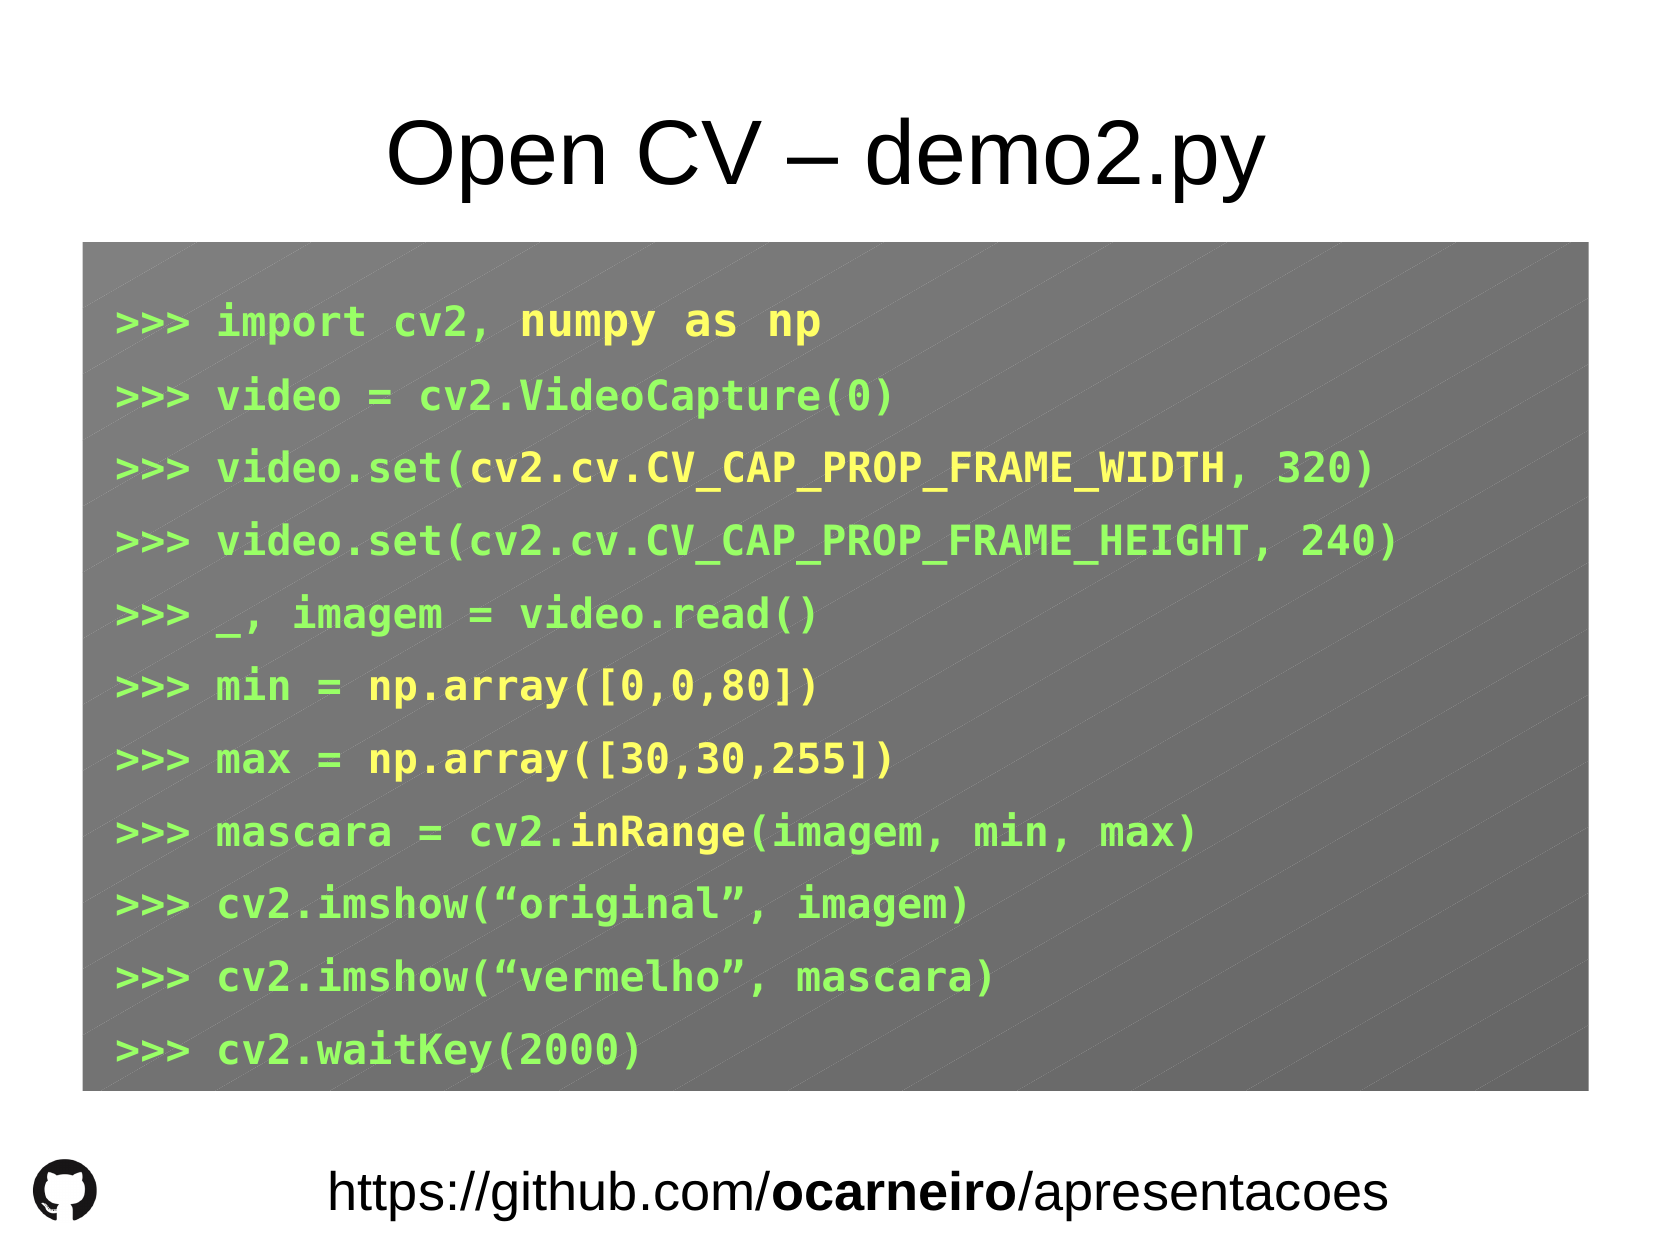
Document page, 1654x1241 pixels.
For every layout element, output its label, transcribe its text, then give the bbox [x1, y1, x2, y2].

text_box https://github.com/ocarneiro/apresentacoes [106, 1153, 1612, 1241]
text_box [82, 242, 1589, 1091]
text_box >>> import cv2, numpy as np >>> video = cv2.VideoCapture(0) >>> video.set(cv2.cv.CV_CAP_PROP_FRAME_WIDTH, 320) >>> video.set(cv2.cv.CV_CAP_PROP_FRAME_HEIGHT, 240) >>> _, imagem = video.read() >>> min = np.array([0,0,80]) >>> max = np.array([30,30,255]) >>> mascara = cv2.inRange(imagem, min, max) >>> cv2.imshow(“original”, imagem) >>> cv2.imshow(“vermelho”, mascara) >>> cv2.waitKey(2000) [100, 259, 1554, 1055]
title Open CV – demo2.py [82, 49, 1571, 242]
picture [29, 1157, 99, 1223]
